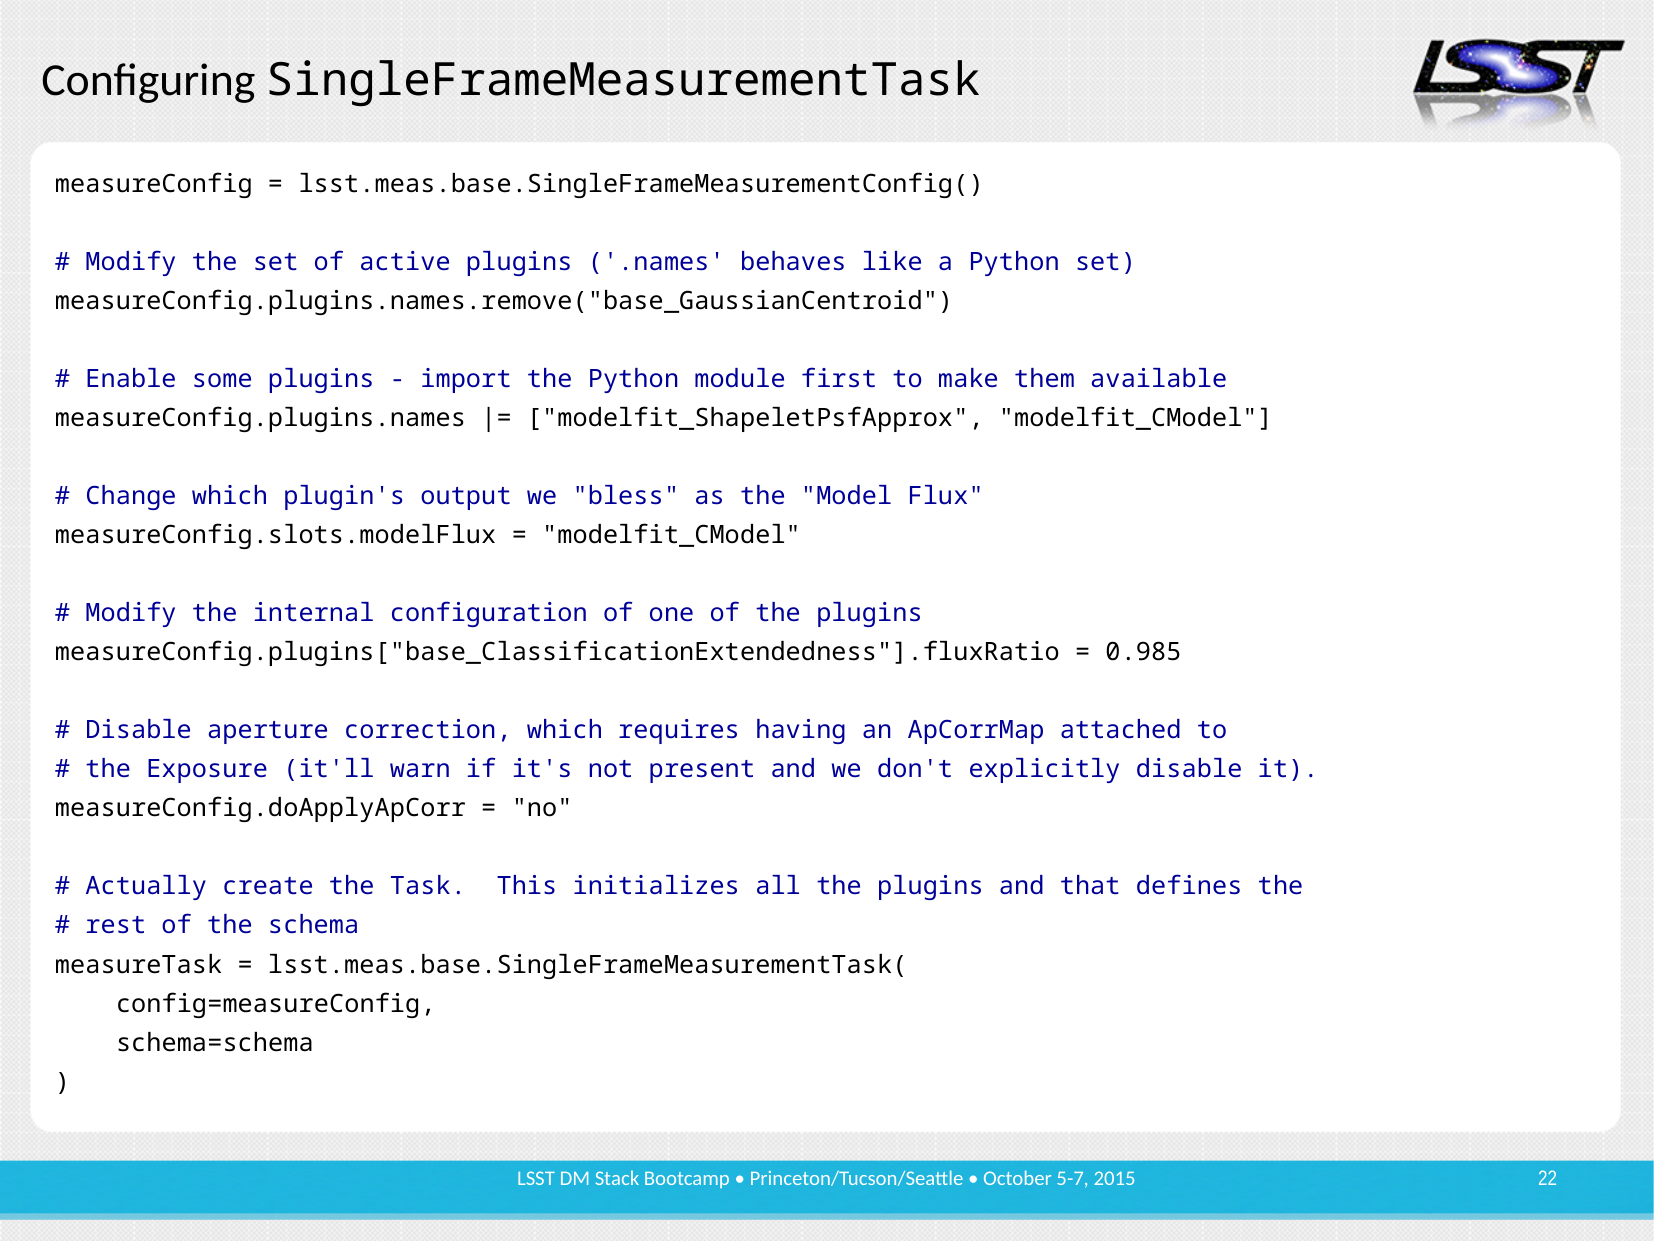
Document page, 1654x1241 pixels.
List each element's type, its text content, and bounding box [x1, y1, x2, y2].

title Configuring SingleFrameMeasurementTask [41, 27, 1161, 129]
list measureConfig = lsst.meas.base.SingleFrameMeasurementConfig() # Modify the set of active plugins ('.names' behaves like a Python set) measureConfig.plugins.names.remove("base_GaussianCentroid") # Enable some plugins - import the Python module first to make them available measureConfig.plugins.names |= ["modelfit_ShapeletPsfApprox", "modelfit_CModel"] # Change which plugin's output we "bless" as the "Model Flux" measureConfig.slots.modelFlux = "modelfit_CModel" # Modify the internal configuration of one of the plugins measureConfig.plugins["base_ClassificationExtendedness"].fluxRatio = 0.985 # Disable aperture correction, which requires having an ApCorrMap attached to # the Exposure (it'll warn if it's not present and we don't explicitly disable it). measureConfig.doApplyApCorr = "no" # Actually create the Task. This initializes all the plugins and that defines the # rest of the schema measureTask = lsst.meas.base.SingleFrameMeasurementTask( config=measureConfig, schema=schema ) [55, 165, 1599, 1103]
picture [0, 0, 1654, 1241]
